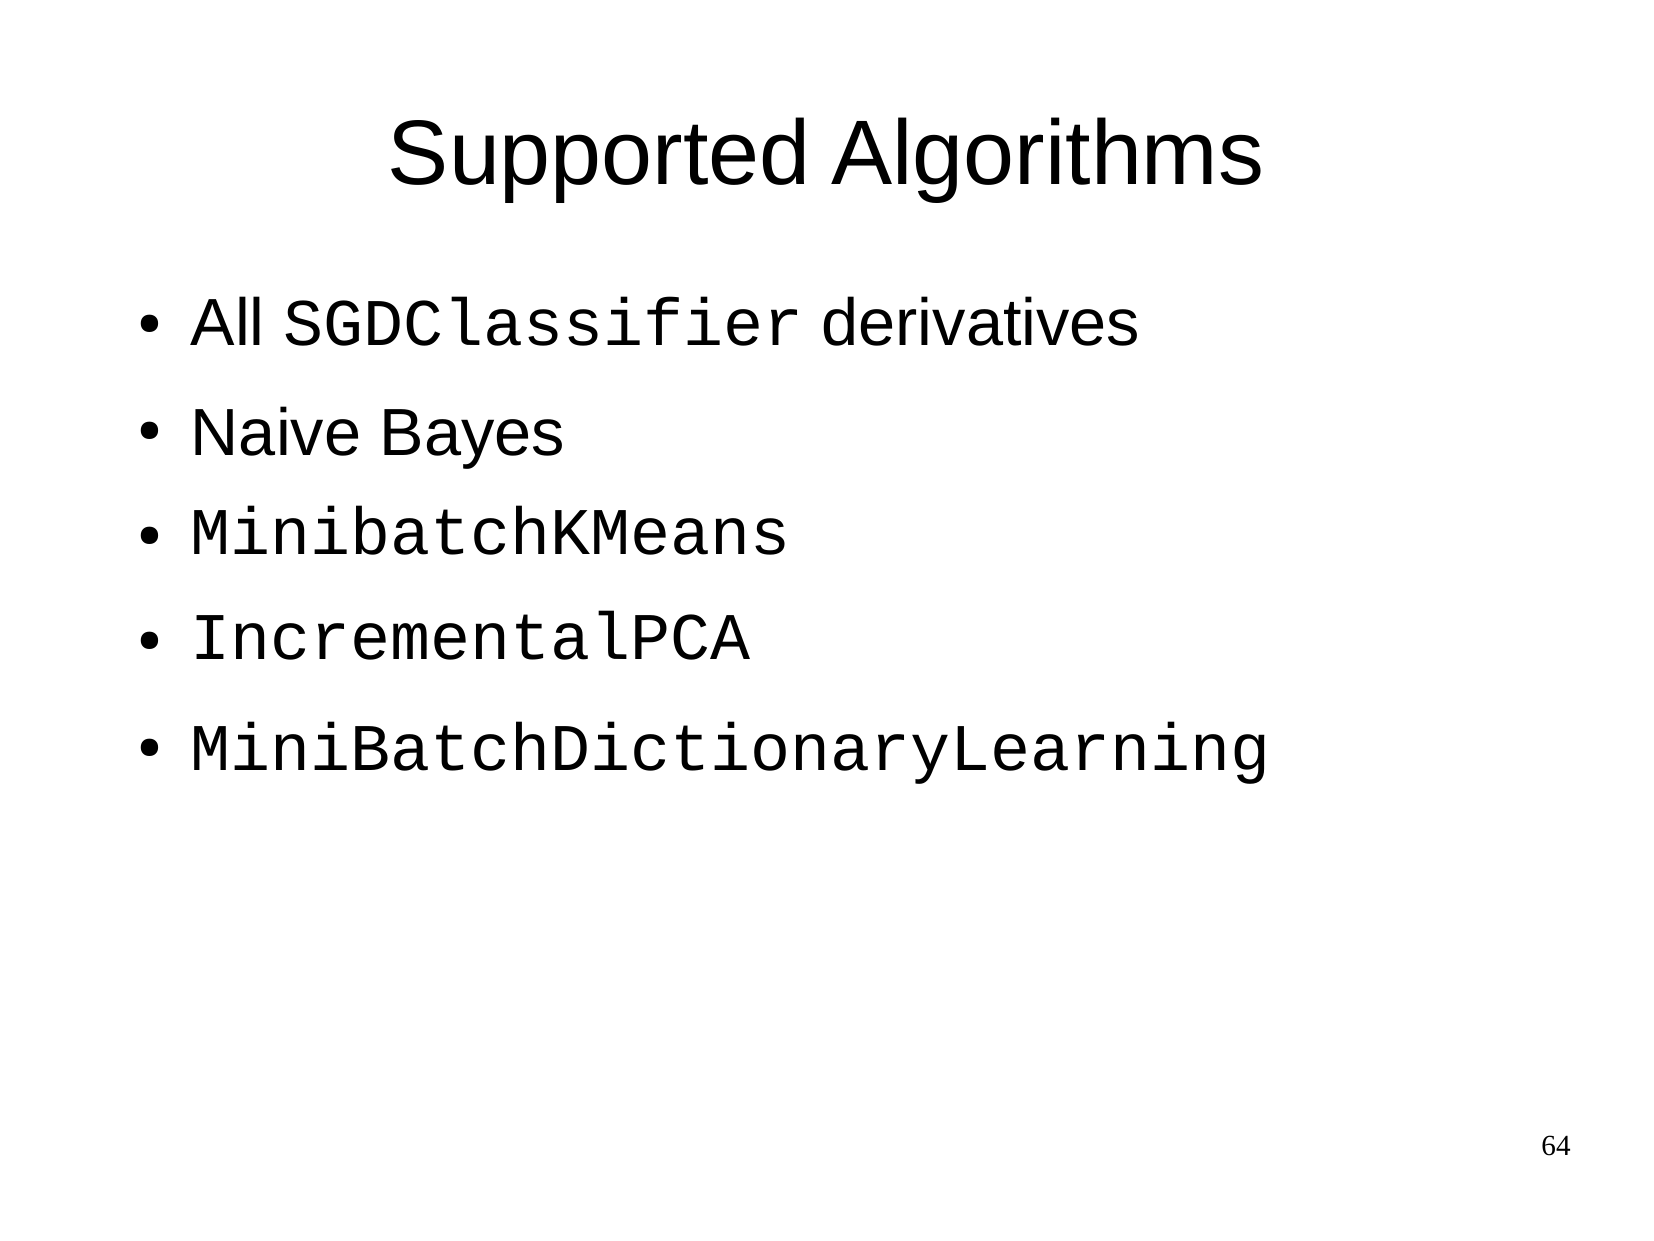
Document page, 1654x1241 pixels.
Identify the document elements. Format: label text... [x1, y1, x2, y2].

title Supported Algorithms [82, 49, 1571, 257]
list All SGDClassifier derivatives Naive Bayes MinibatchKMeans IncrementalPCA MiniBatchDictionaryLearning [120, 285, 1441, 826]
